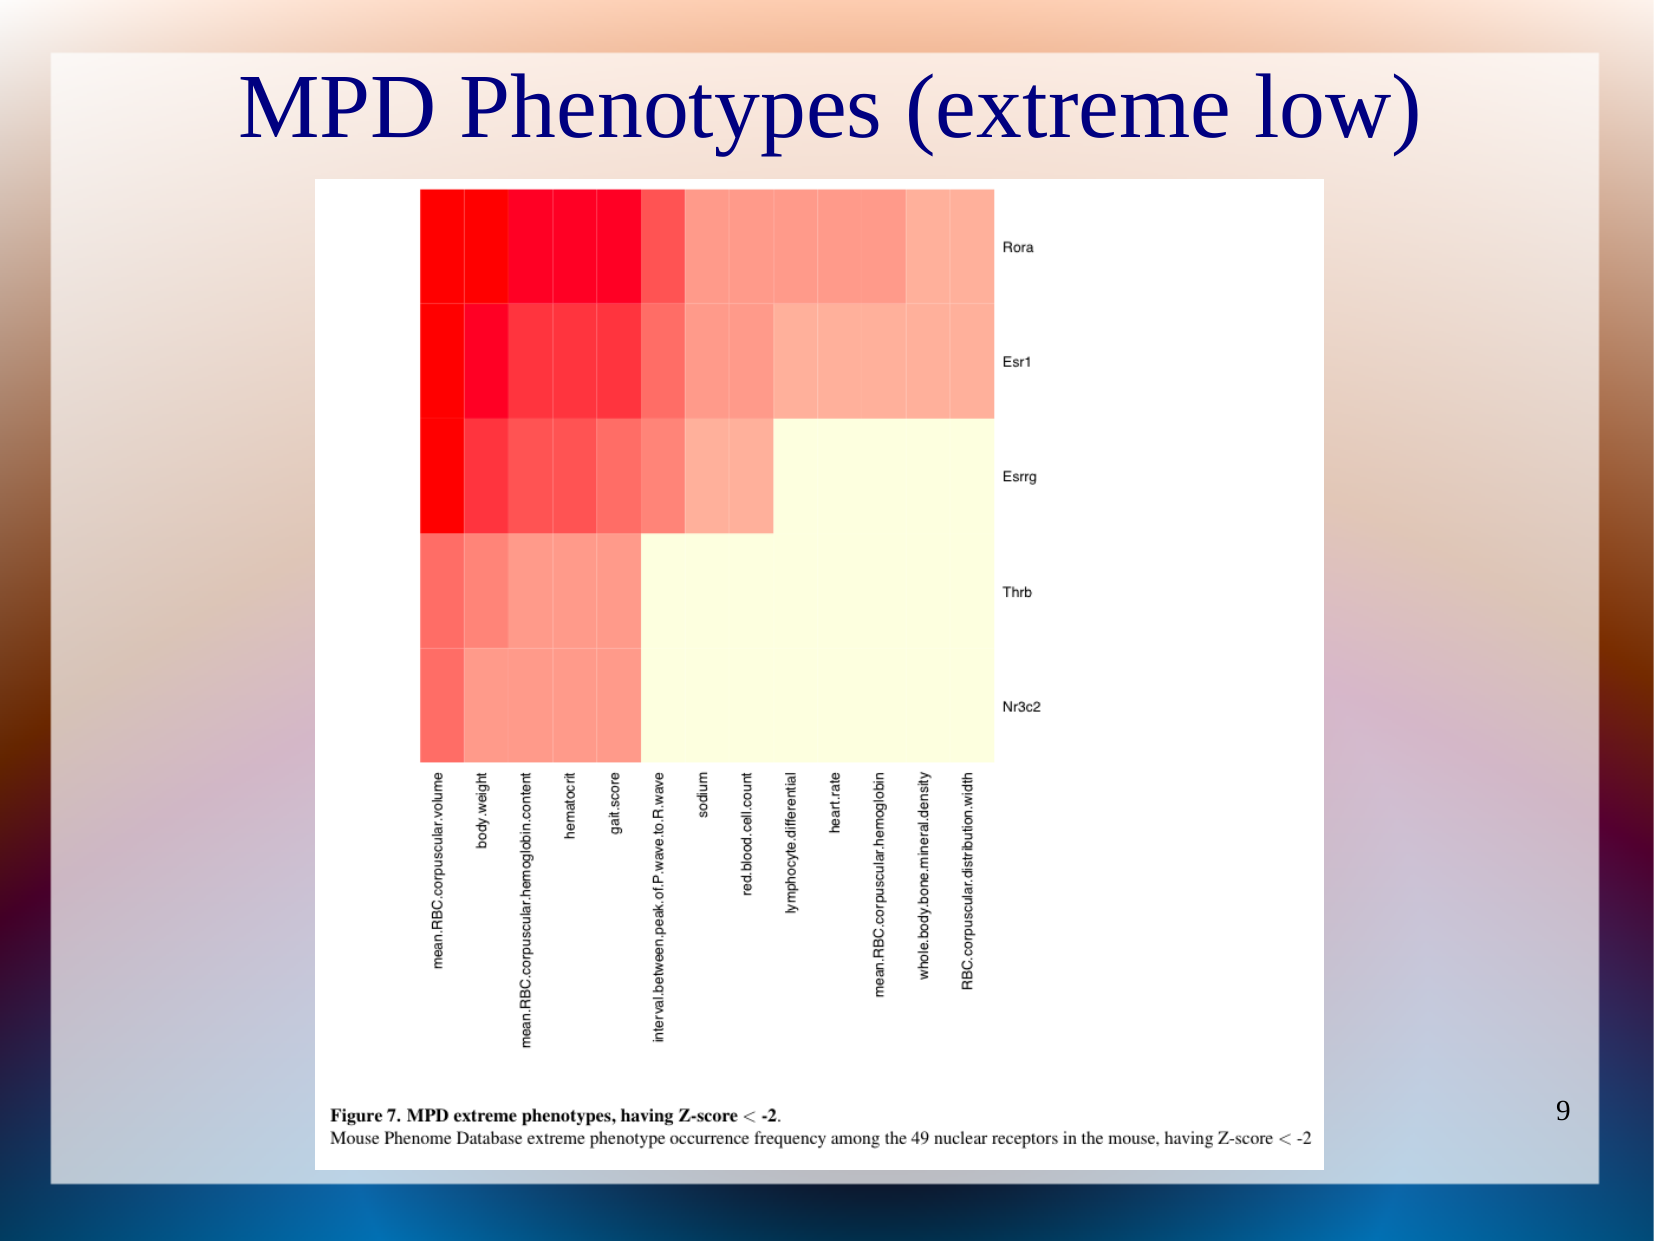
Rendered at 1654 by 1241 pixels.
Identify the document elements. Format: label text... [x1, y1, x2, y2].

title MPD Phenotypes (extreme low) [86, 2, 1576, 211]
picture [0, 0, 1654, 1241]
